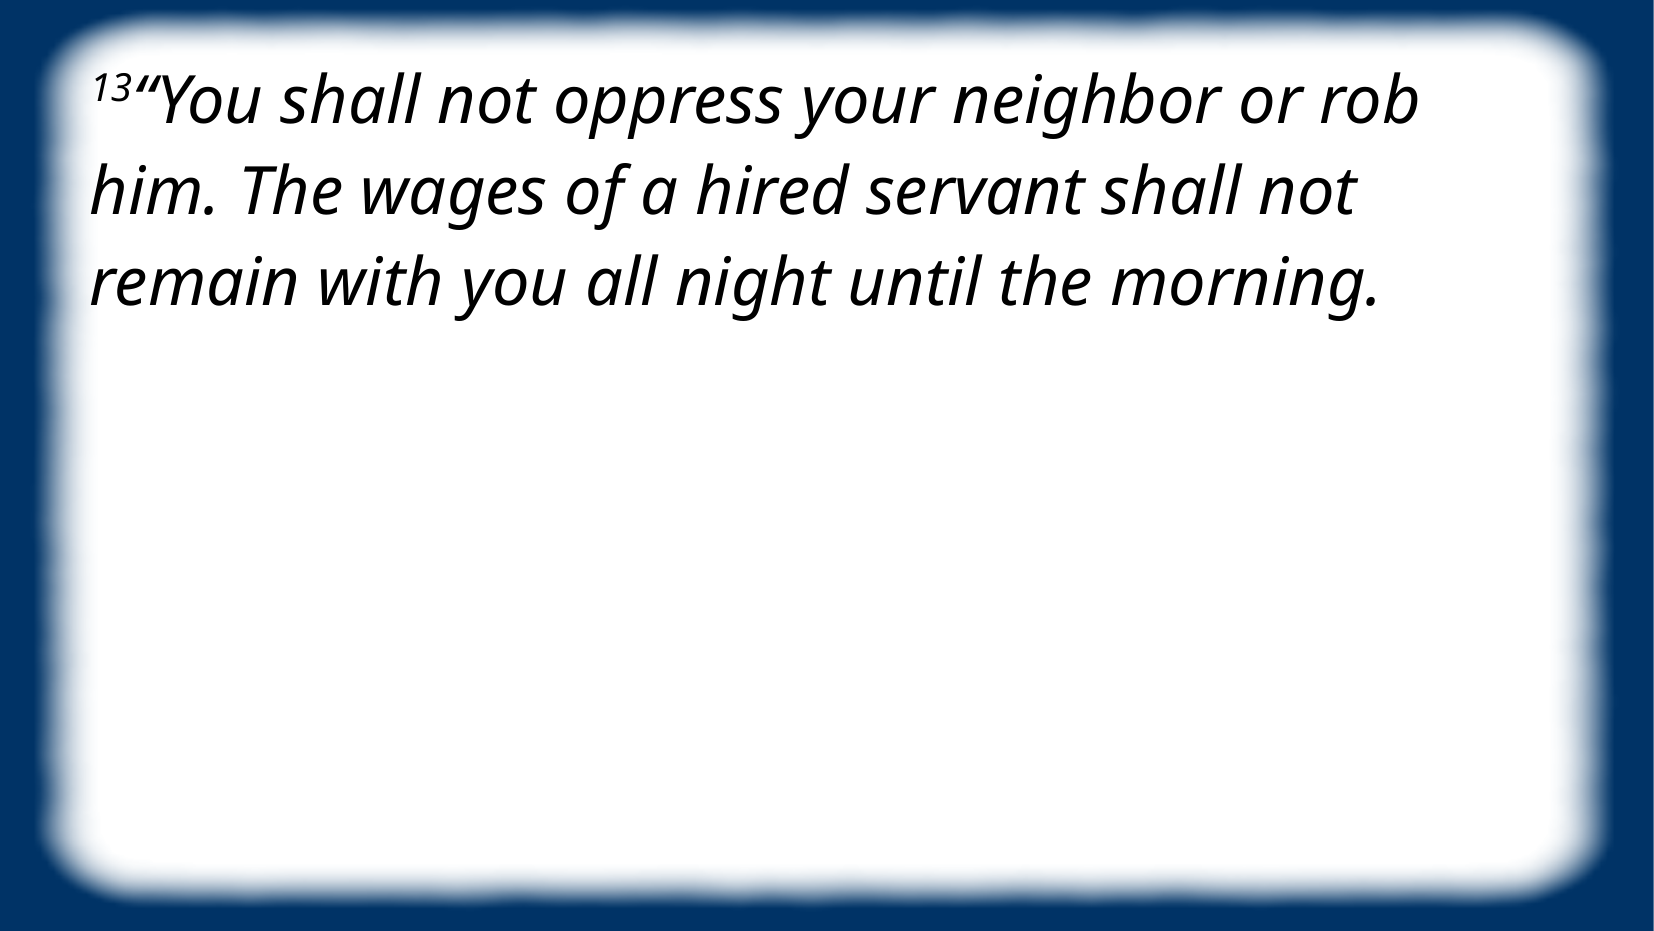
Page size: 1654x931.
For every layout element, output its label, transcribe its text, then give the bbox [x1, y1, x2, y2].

text_box 13“You shall not oppress your neighbor or rob him. The wages of a hired servant shall not remain with you all night until the morning. [75, 45, 1561, 327]
picture [0, 0, 1654, 931]
